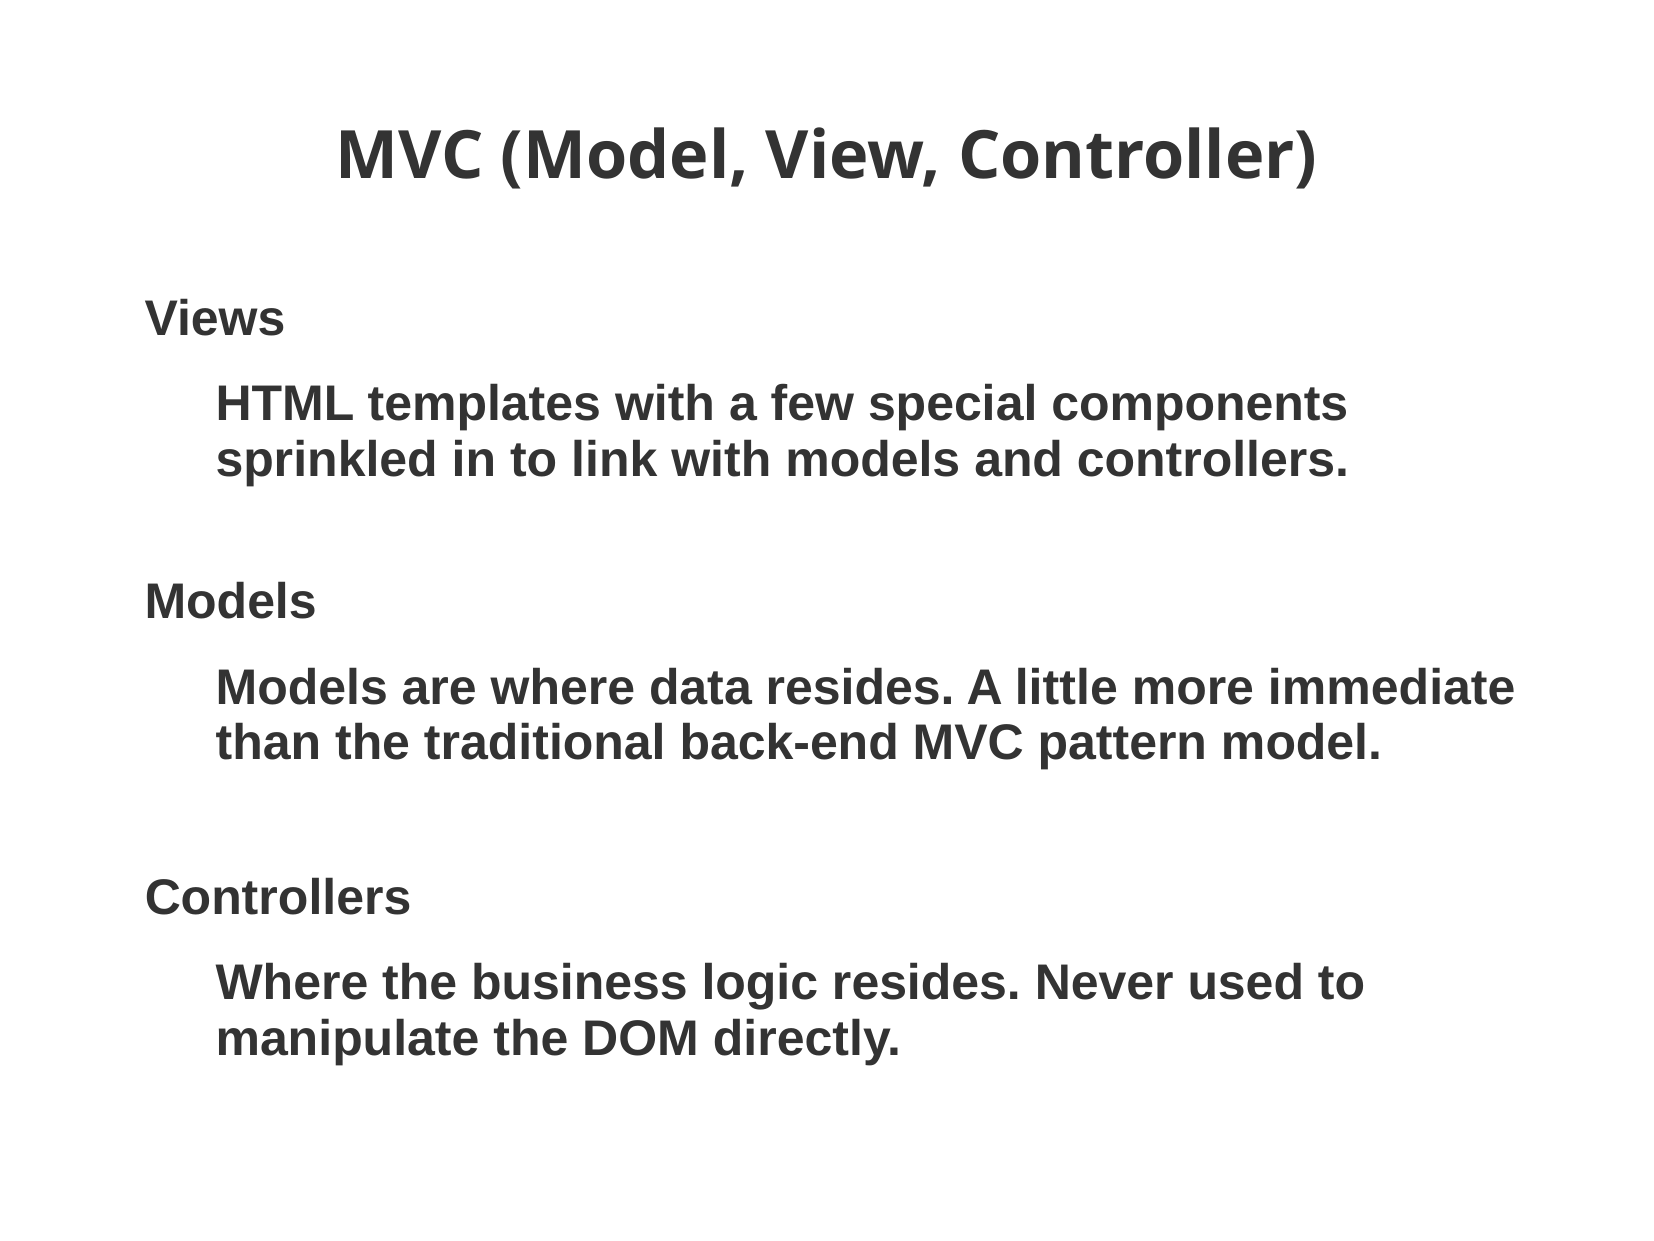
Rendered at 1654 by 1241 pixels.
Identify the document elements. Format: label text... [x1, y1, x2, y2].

list Controllers Where the business logic resides. Never used to manipulate the DOM directly. [82, 868, 1571, 1111]
list Models Models are where data resides. A little more immediate than the traditional back-end MVC pattern model. [82, 573, 1571, 815]
list Views HTML templates with a few special components sprinkled in to link with models and controllers. [82, 290, 1571, 532]
title MVC (Model, View, Controller) [82, 49, 1571, 257]
